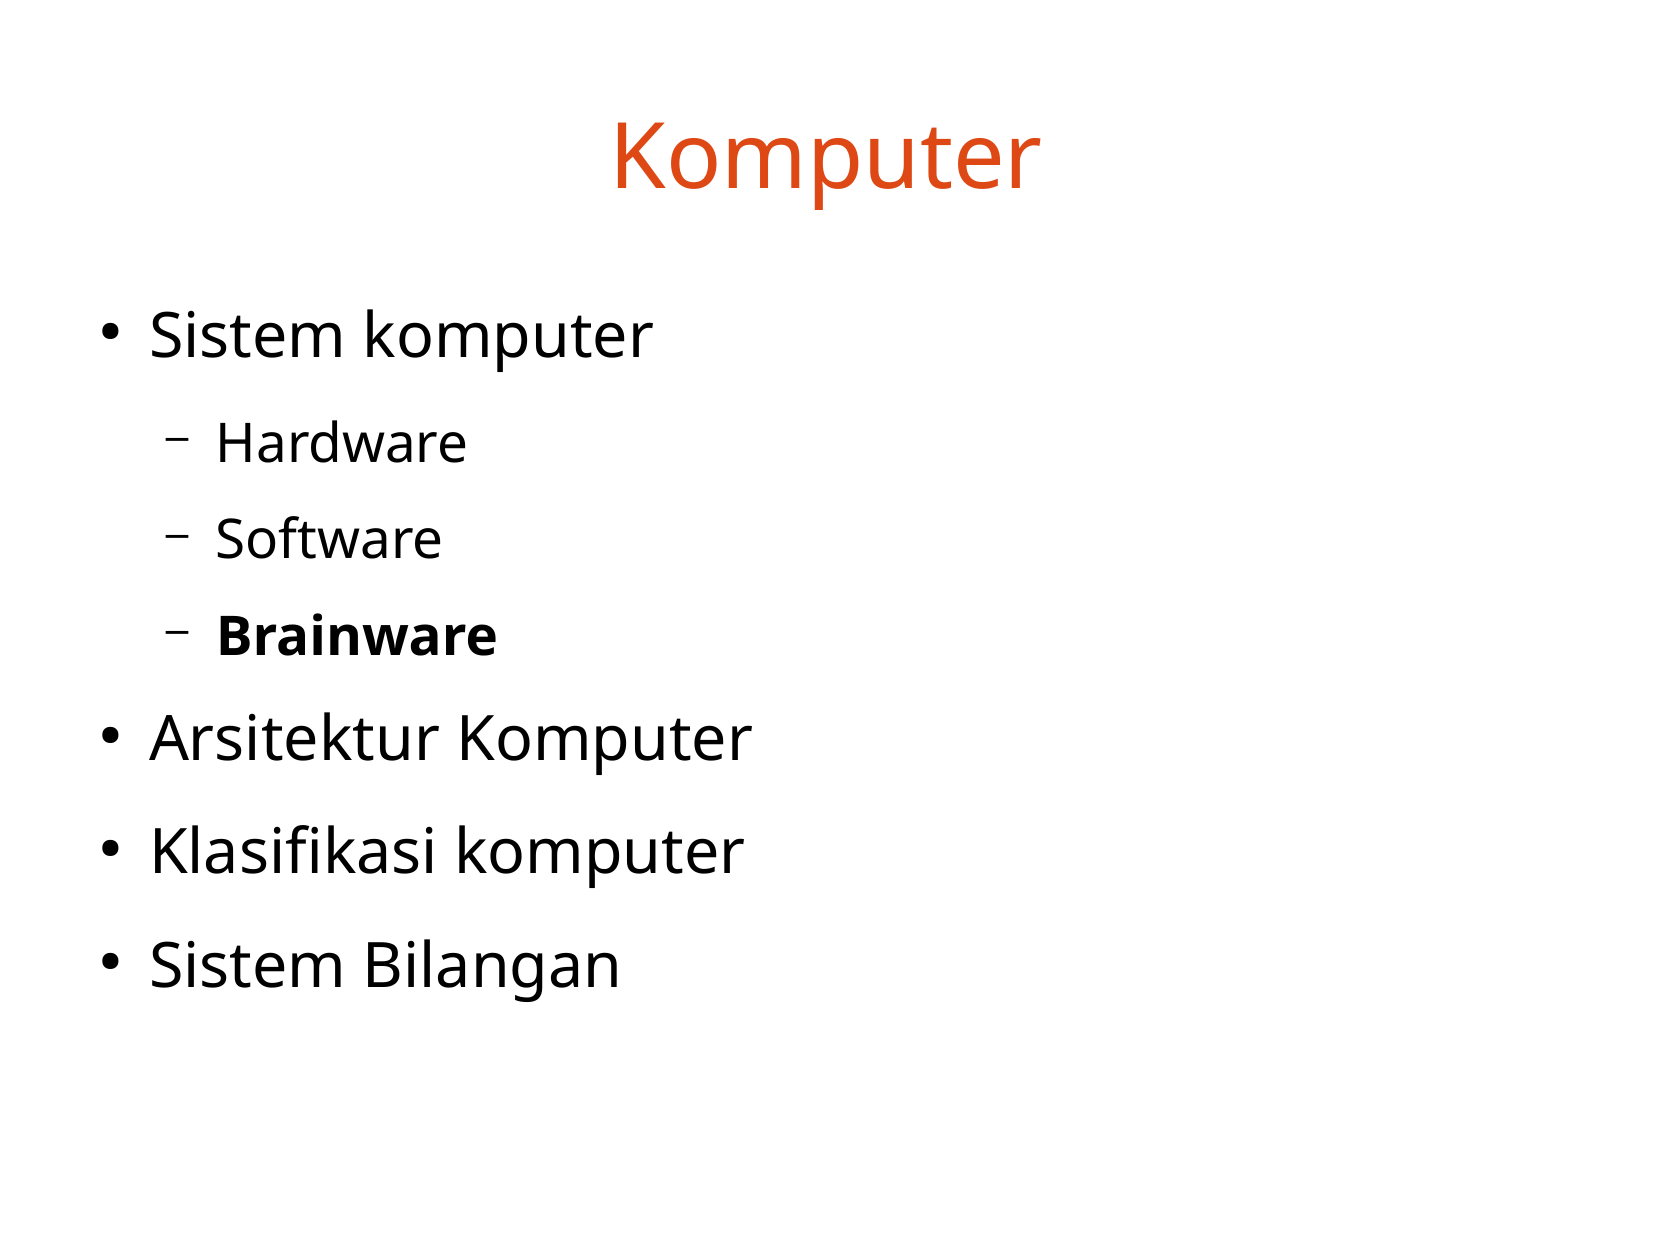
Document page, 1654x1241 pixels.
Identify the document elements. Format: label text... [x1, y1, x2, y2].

list Sistem komputer Hardware Software Brainware Arsitektur Komputer Klasifikasi komputer Sistem Bilangan [82, 290, 1571, 1010]
title Komputer [82, 49, 1571, 257]
